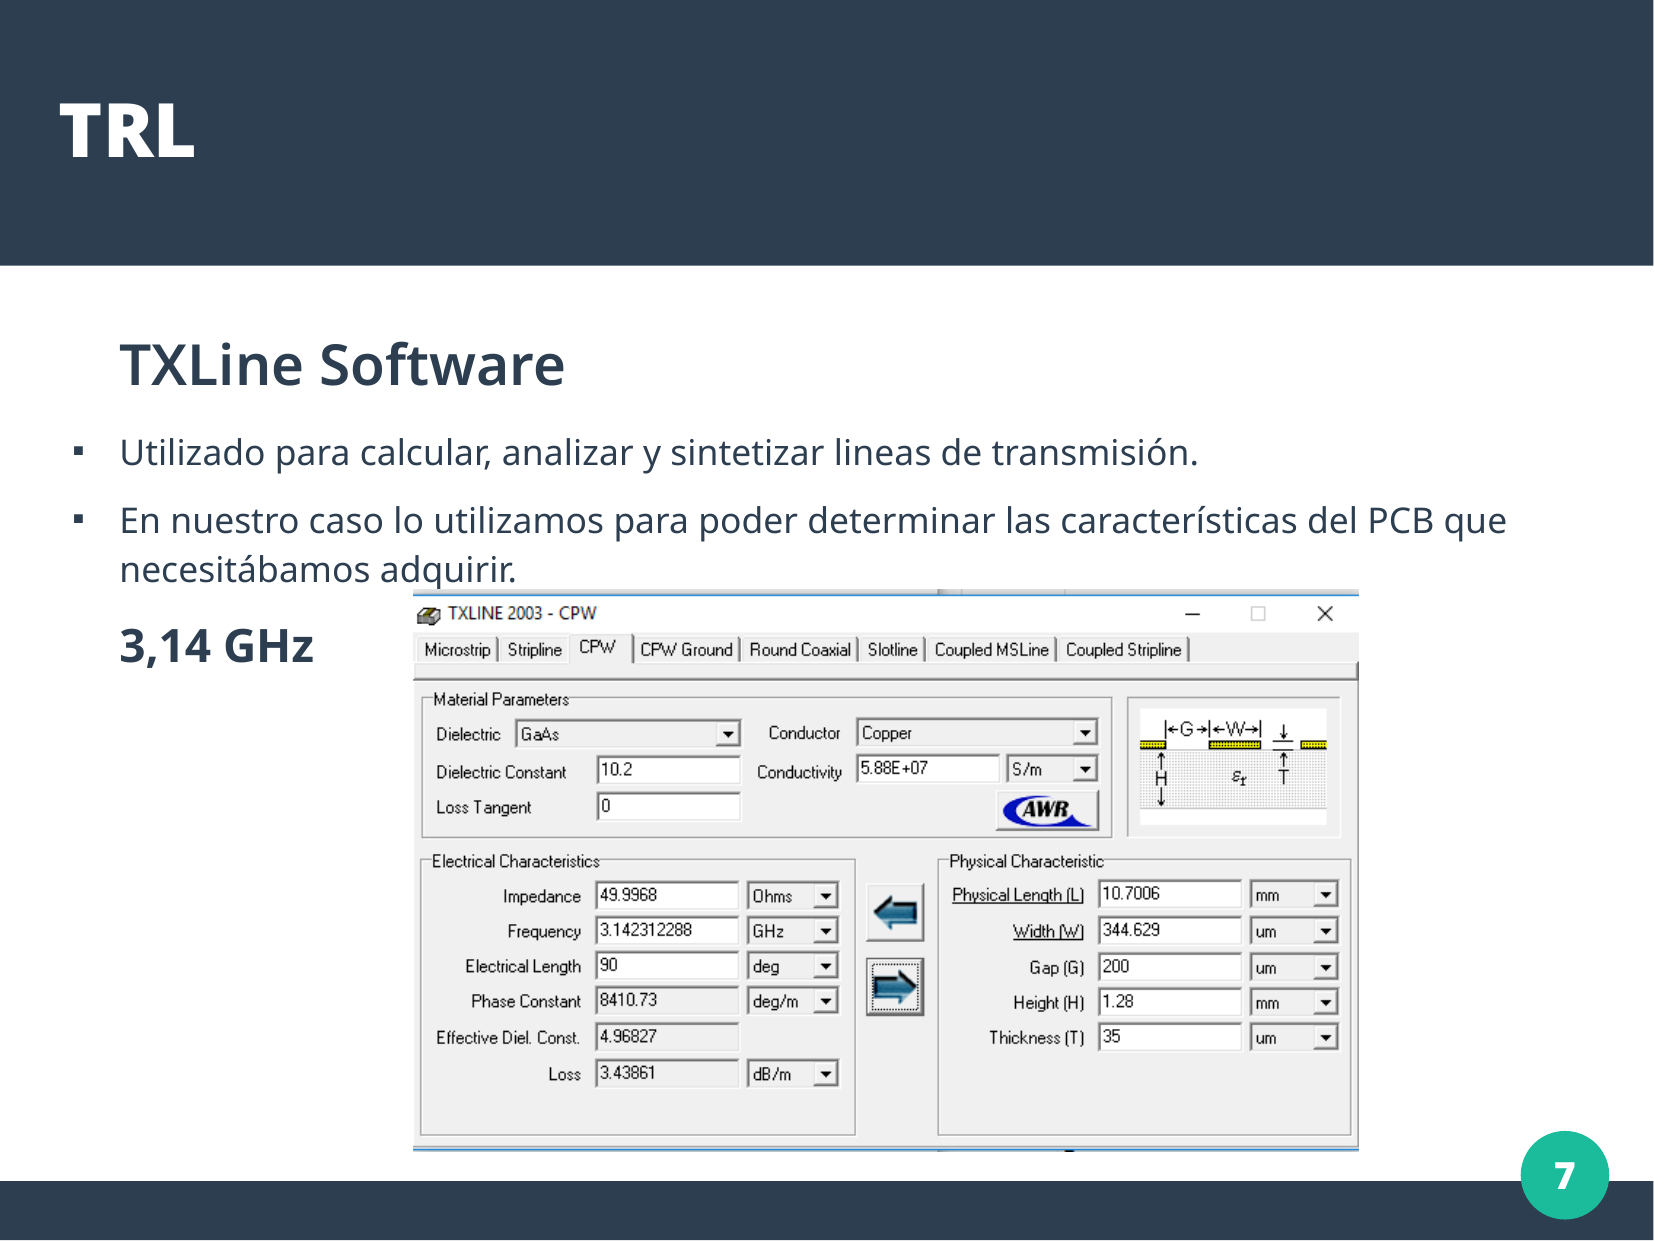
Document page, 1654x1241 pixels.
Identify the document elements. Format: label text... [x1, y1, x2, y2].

title TRL [59, 49, 1595, 207]
picture [413, 589, 1359, 1152]
list TXLine Software Utilizado para calcular, analizar y sintetizar lineas de transmisión. En nuestro caso lo utilizamos para poder determinar las características del PCB que necesitábamos adquirir. 3,14 GHz [59, 324, 1595, 680]
